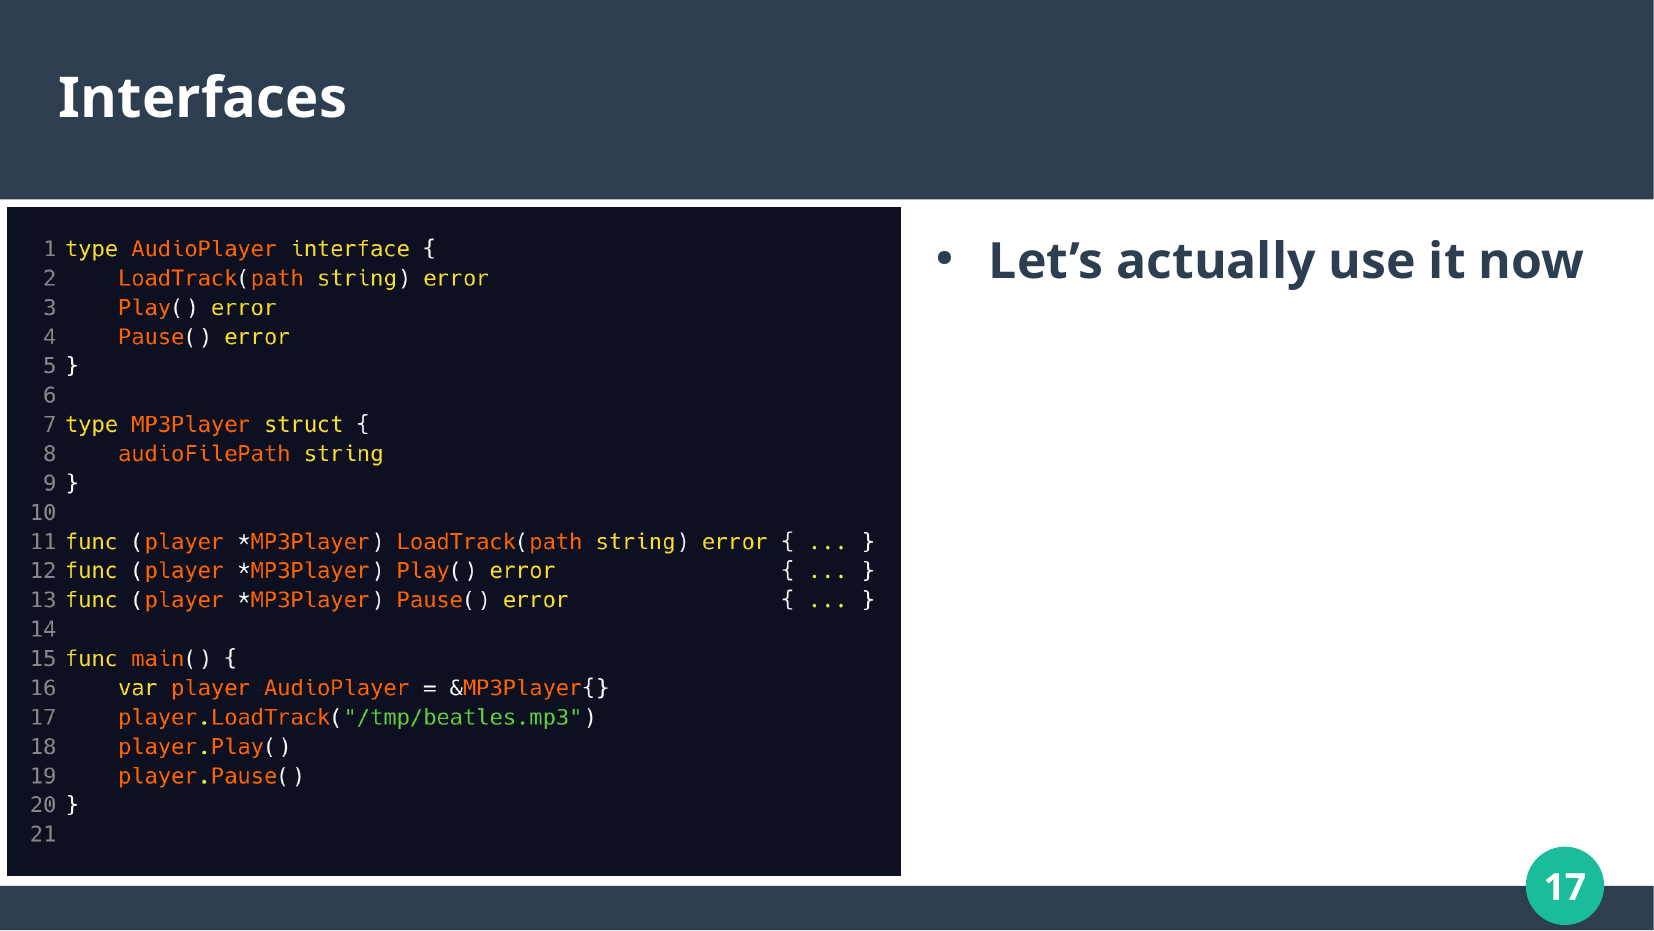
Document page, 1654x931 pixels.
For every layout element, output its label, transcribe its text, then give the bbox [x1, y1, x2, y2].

list Let’s actually use it now [918, 225, 1613, 376]
title Interfaces [59, 37, 1595, 155]
picture [7, 207, 901, 876]
